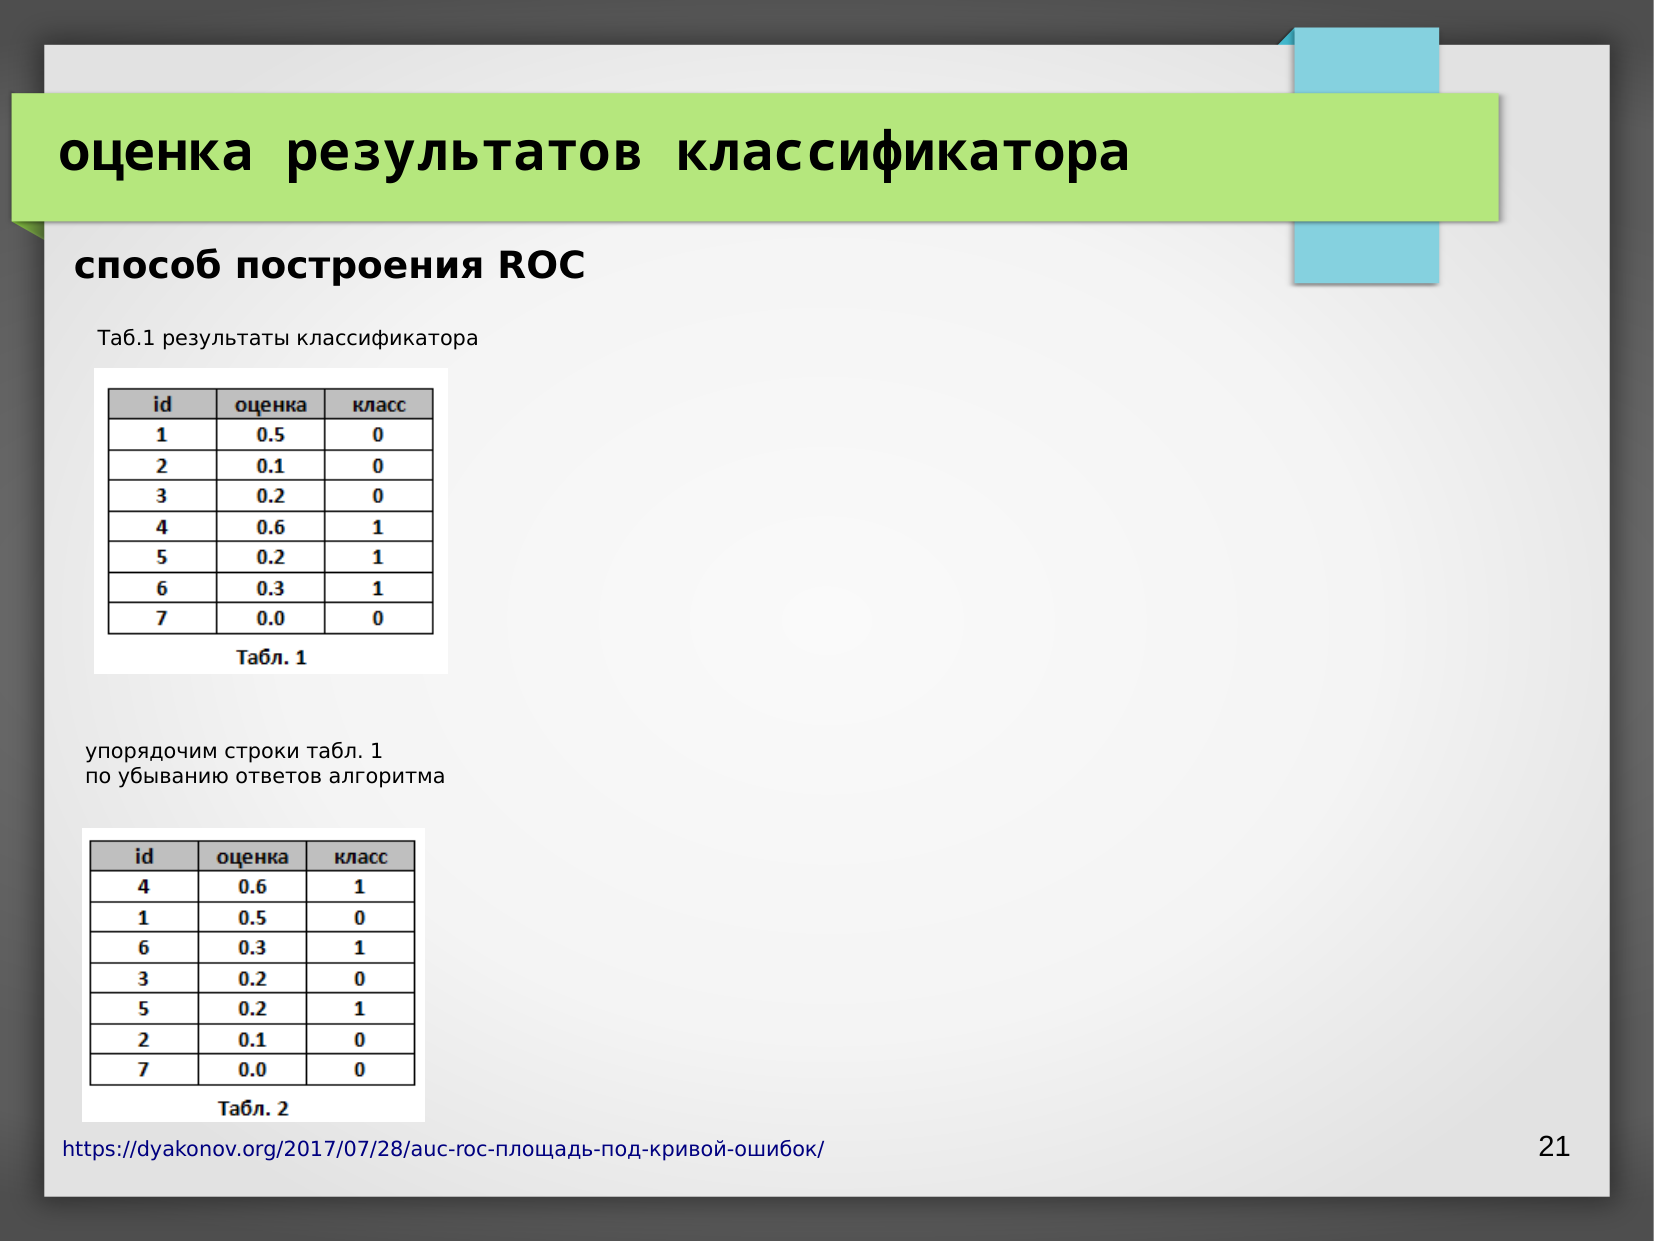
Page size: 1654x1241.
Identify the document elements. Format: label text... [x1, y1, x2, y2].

title оценка результатов классификатора [59, 109, 1217, 190]
text_box способ построения ROC [59, 236, 615, 303]
text_box Таб.1 результаты классификатора [82, 318, 532, 387]
picture [0, 0, 1654, 1241]
text_box https://dyakonov.org/2017/07/28/auc-roc-площадь-под-кривой-ошибок/ [47, 1129, 875, 1193]
text_box упорядочим строки табл. 1 по убыванию ответов алгоритма [70, 732, 461, 800]
